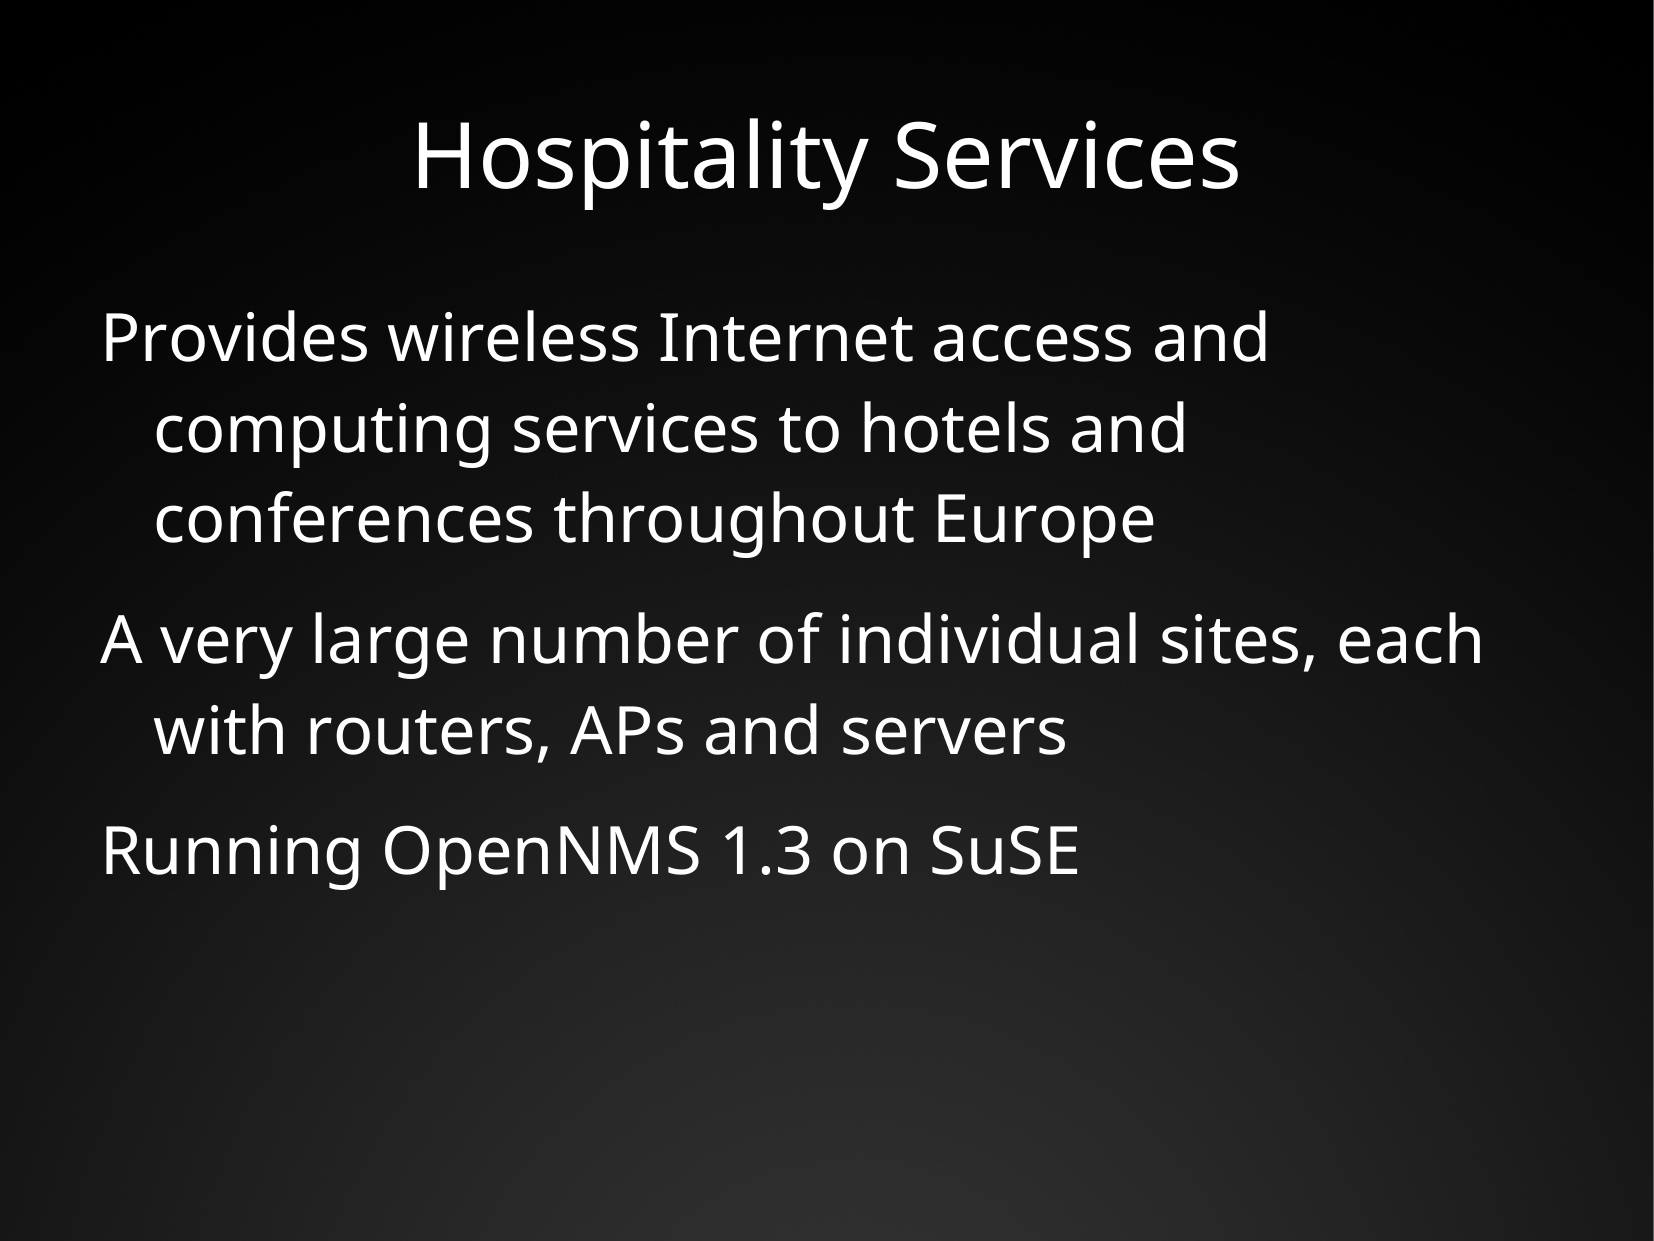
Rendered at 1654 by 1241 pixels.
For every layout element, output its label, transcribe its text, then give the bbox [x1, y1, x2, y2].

picture [0, 0, 1654, 1241]
list Provides wireless Internet access and computing services to hotels and conferences throughout Europe A very large number of individual sites, each with routers, APs and servers Running OpenNMS 1.3 on SuSE [82, 290, 1571, 1109]
title Hospitality Services [82, 49, 1571, 257]
